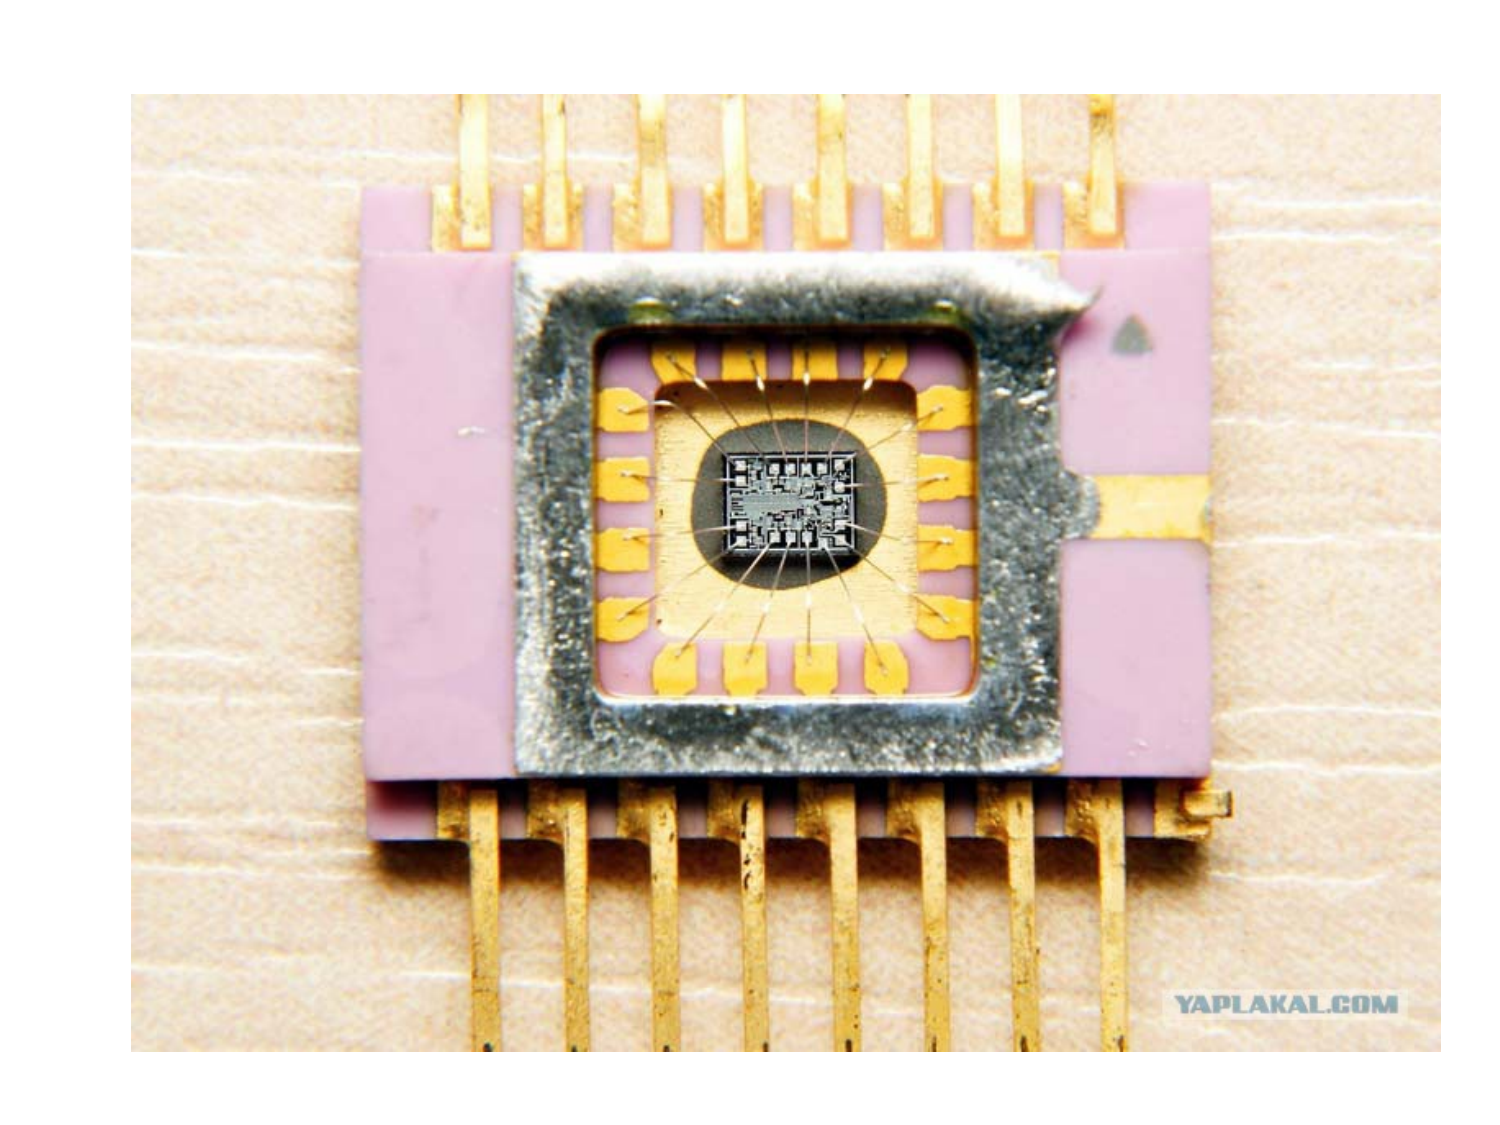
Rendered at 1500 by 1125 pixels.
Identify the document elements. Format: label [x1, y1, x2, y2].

picture [131, 94, 1441, 1052]
